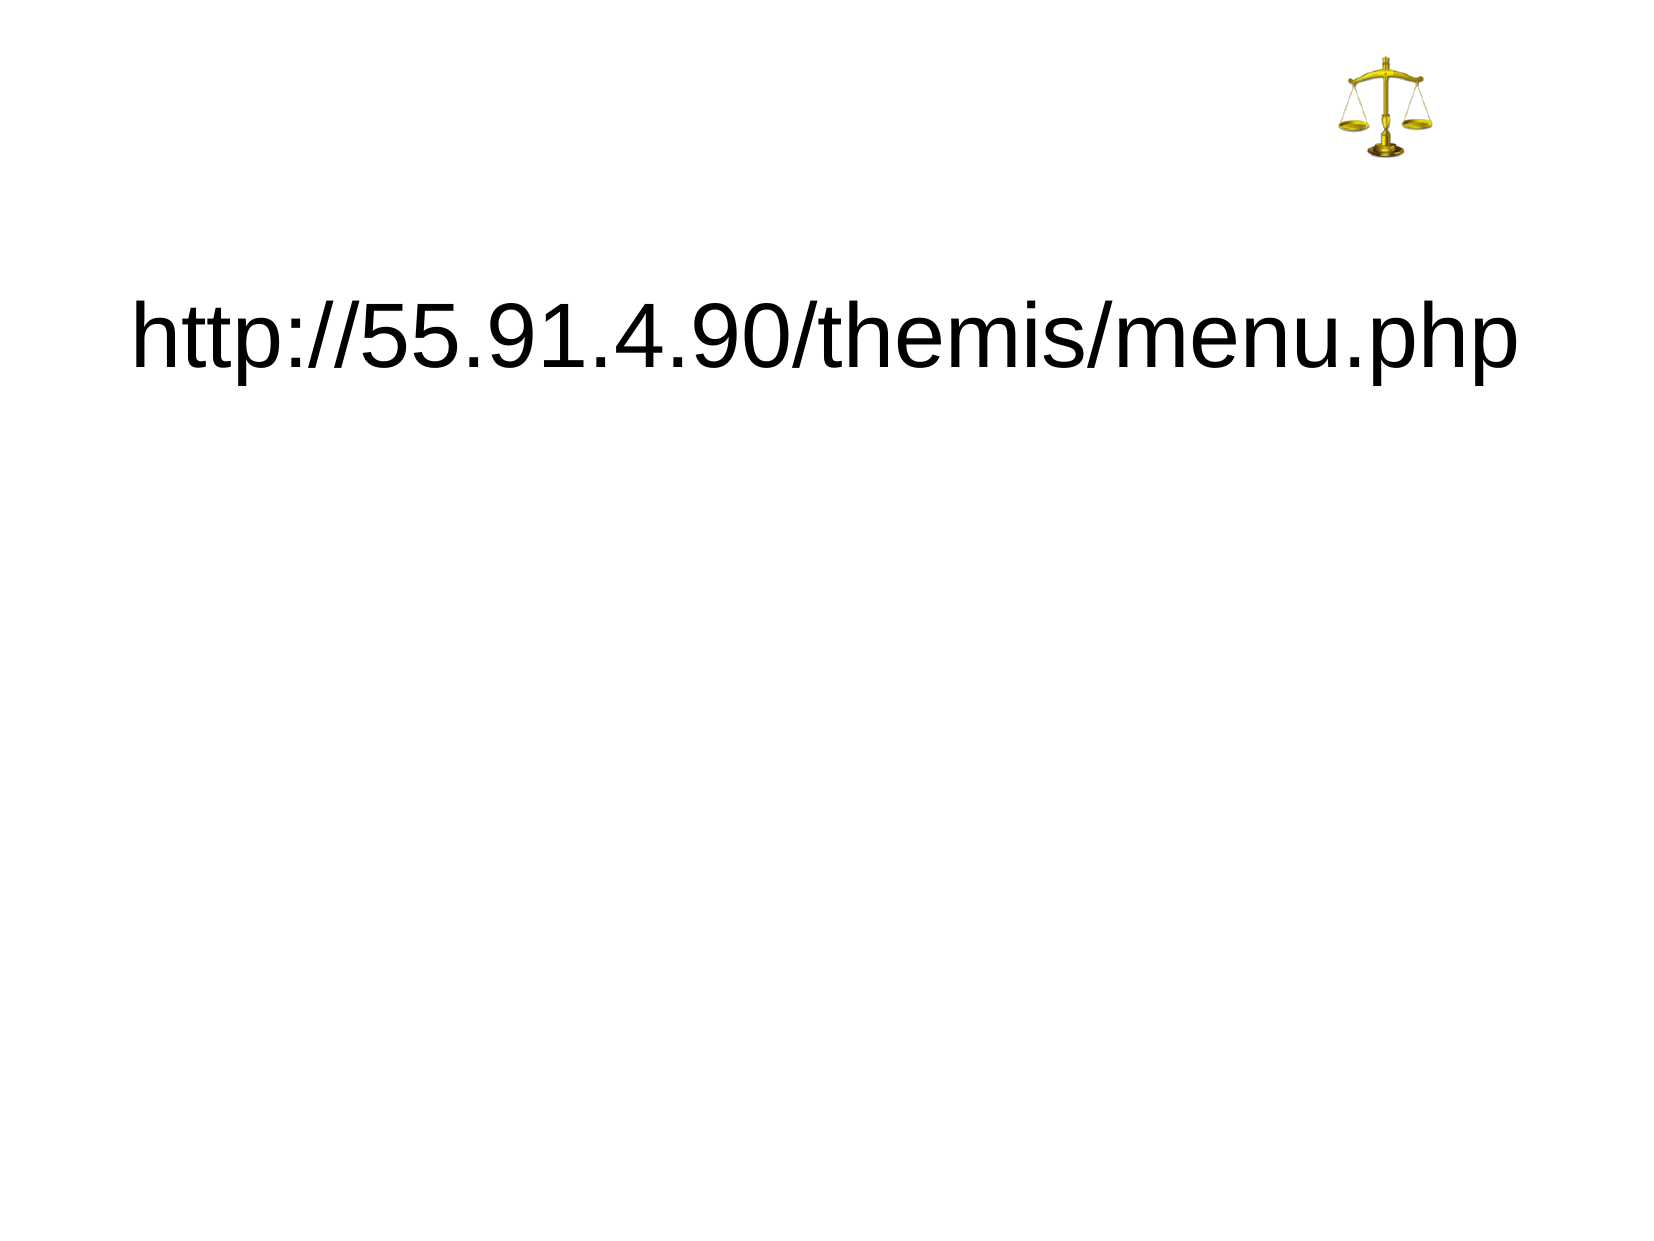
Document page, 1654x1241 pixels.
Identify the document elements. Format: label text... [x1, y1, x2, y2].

title http://55.91.4.90/themis/menu.php [82, 259, 1571, 412]
picture [1311, 35, 1465, 190]
